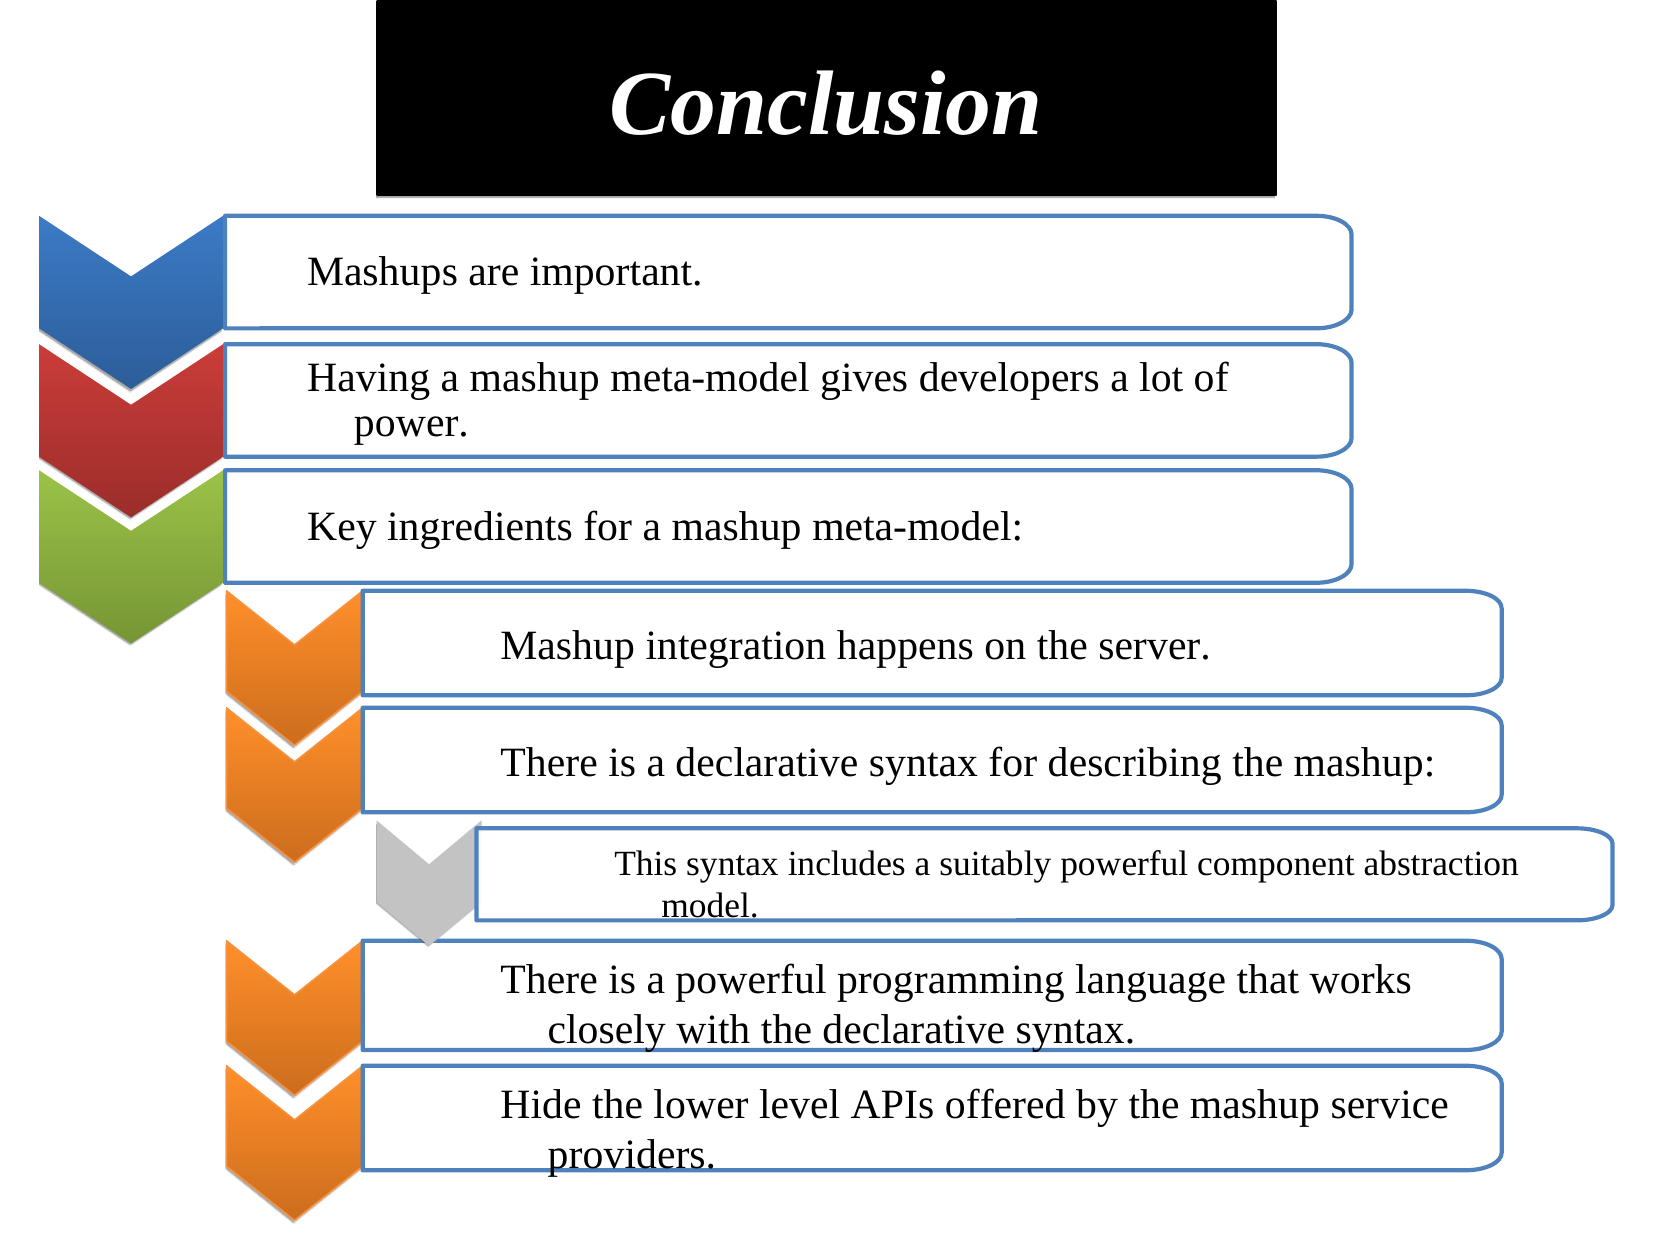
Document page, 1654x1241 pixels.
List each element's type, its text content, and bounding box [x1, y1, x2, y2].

text_box [226, 707, 362, 863]
text_box [39, 470, 224, 644]
text_box There is a declarative syntax for describing the mashup: [362, 707, 1502, 813]
text_box This syntax includes a suitably powerful component abstraction model. [476, 828, 1613, 921]
text_box There is a powerful programming language that works closely with the declarative syntax. [362, 940, 1502, 1051]
text_box [226, 1065, 362, 1221]
text_box [376, 820, 482, 946]
text_box Mashups are important. [225, 215, 1352, 329]
text_box [39, 344, 224, 518]
text_box Mashup integration happens on the server. [362, 590, 1502, 696]
text_box Having a mashup meta-model gives developers a lot of power. [225, 344, 1352, 457]
text_box [226, 940, 362, 1096]
text_box Hide the lower level APIs offered by the mashup service providers. [362, 1065, 1502, 1171]
text_box Conclusion [377, 0, 1277, 195]
text_box Key ingredients for a mashup meta-model: [225, 470, 1352, 583]
text_box [226, 590, 362, 746]
text_box [39, 215, 224, 389]
